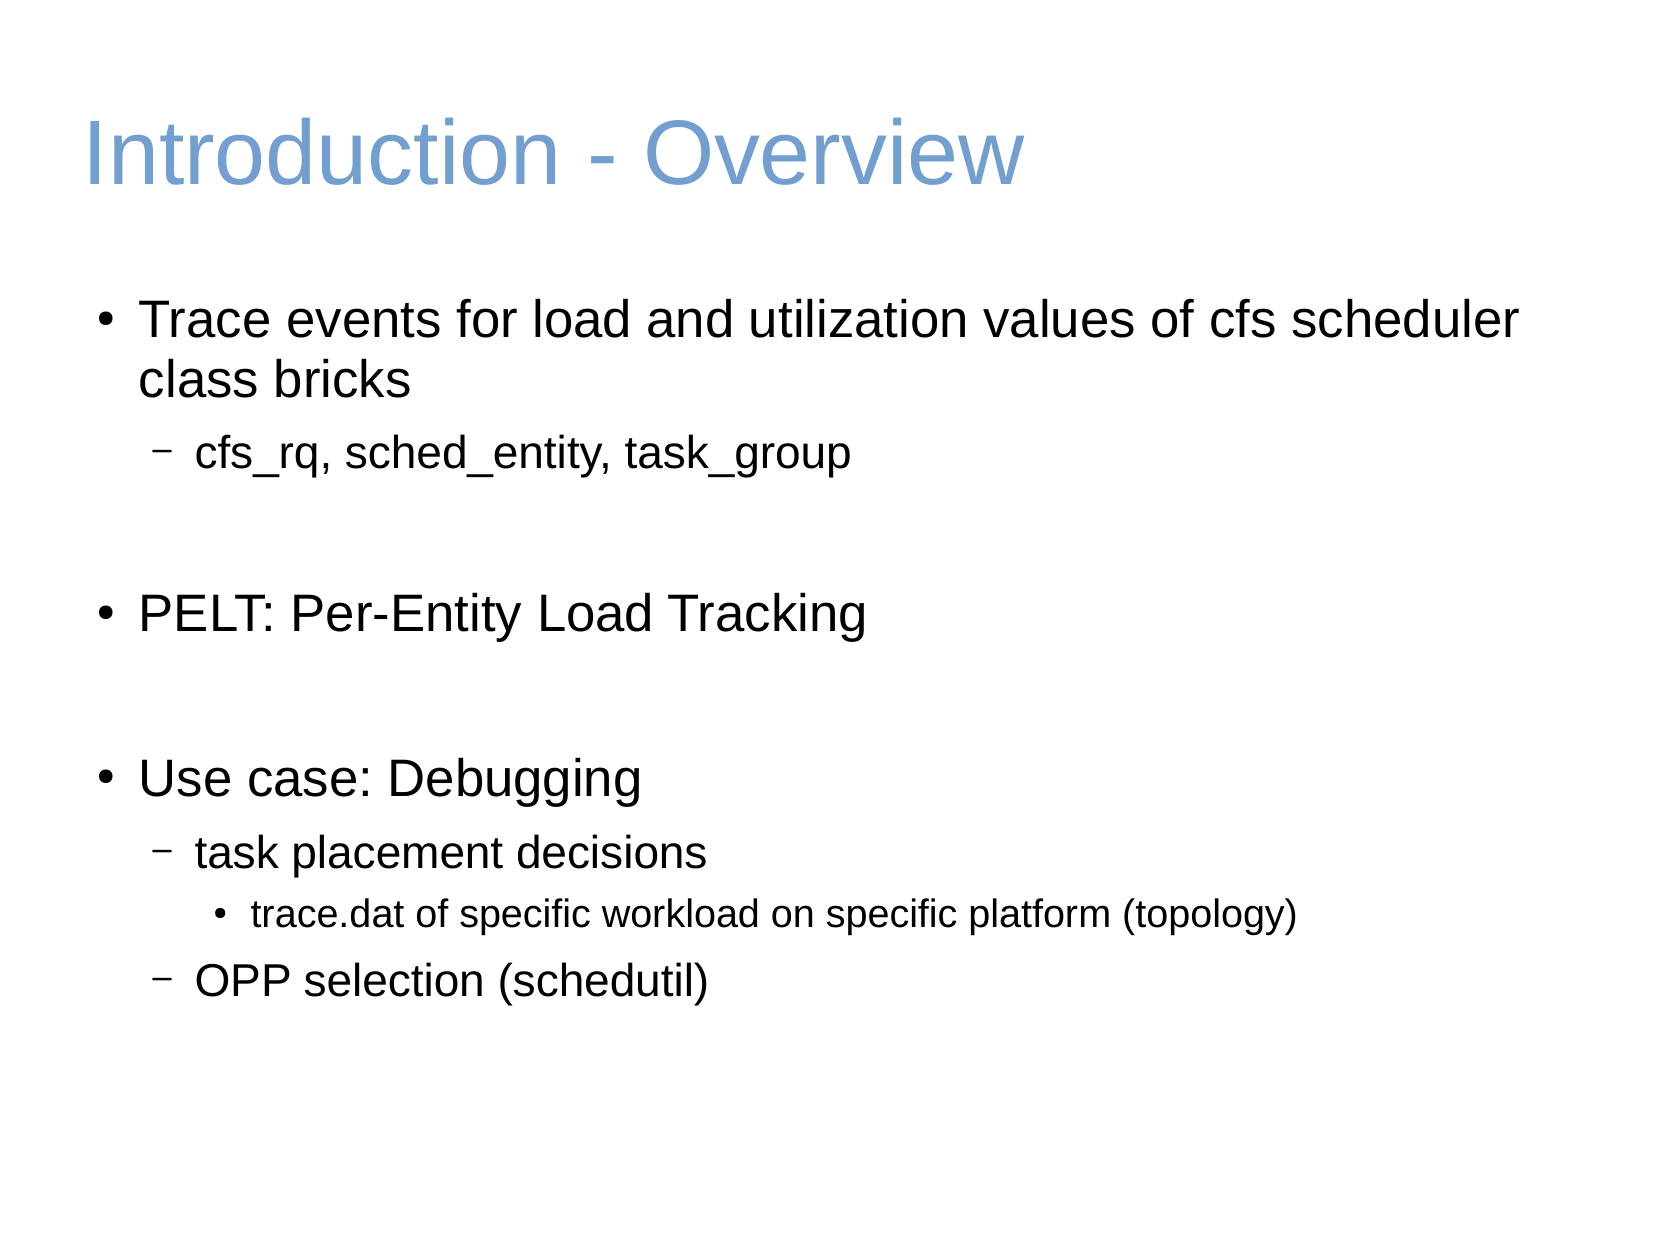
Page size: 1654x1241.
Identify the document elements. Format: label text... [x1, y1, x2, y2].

title Introduction - Overview [82, 49, 1571, 257]
list Trace events for load and utilization values of cfs scheduler class bricks cfs_rq, sched_entity, task_group PELT: Per-Entity Load Tracking Use case: Debugging task placement decisions trace.dat of specific workload on specific platform (topology) OPP selection (schedutil) [82, 290, 1571, 1010]
